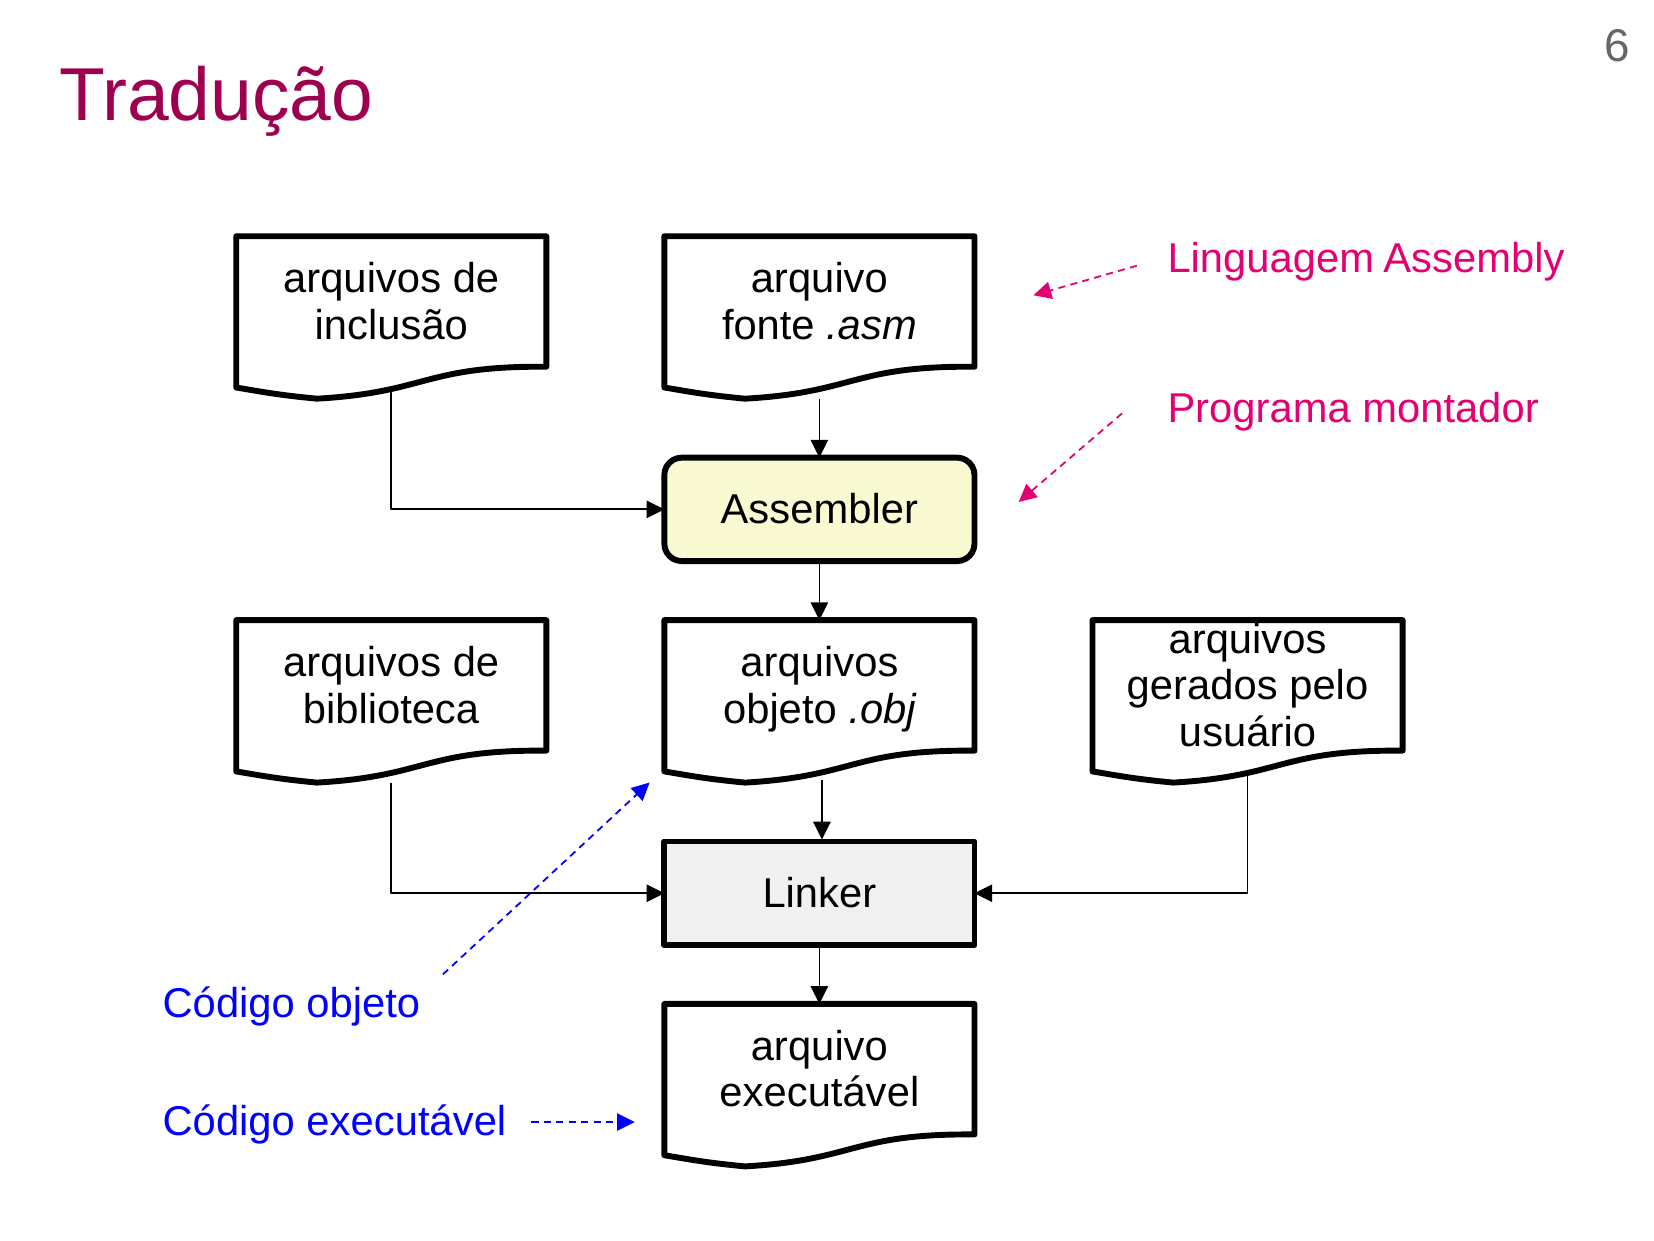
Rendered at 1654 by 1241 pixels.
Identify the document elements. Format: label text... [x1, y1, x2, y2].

text_box arquivo executável [664, 1003, 975, 1167]
text_box arquivos de biblioteca [236, 620, 547, 783]
text_box Assembler [664, 457, 975, 562]
text_box Código objeto [147, 948, 502, 1034]
text_box arquivos de inclusão [236, 236, 547, 399]
text_box Linker [664, 841, 975, 945]
text_box arquivos objeto .obj [664, 620, 975, 783]
title Tradução [59, 29, 1595, 148]
text_box Código executável [147, 1067, 576, 1167]
text_box Linguagem Assembly [1152, 204, 1580, 289]
text_box arquivos gerados pelo usuário [1092, 620, 1403, 783]
text_box arquivo fonte .asm [664, 236, 975, 399]
text_box Programa montador [1152, 354, 1554, 439]
